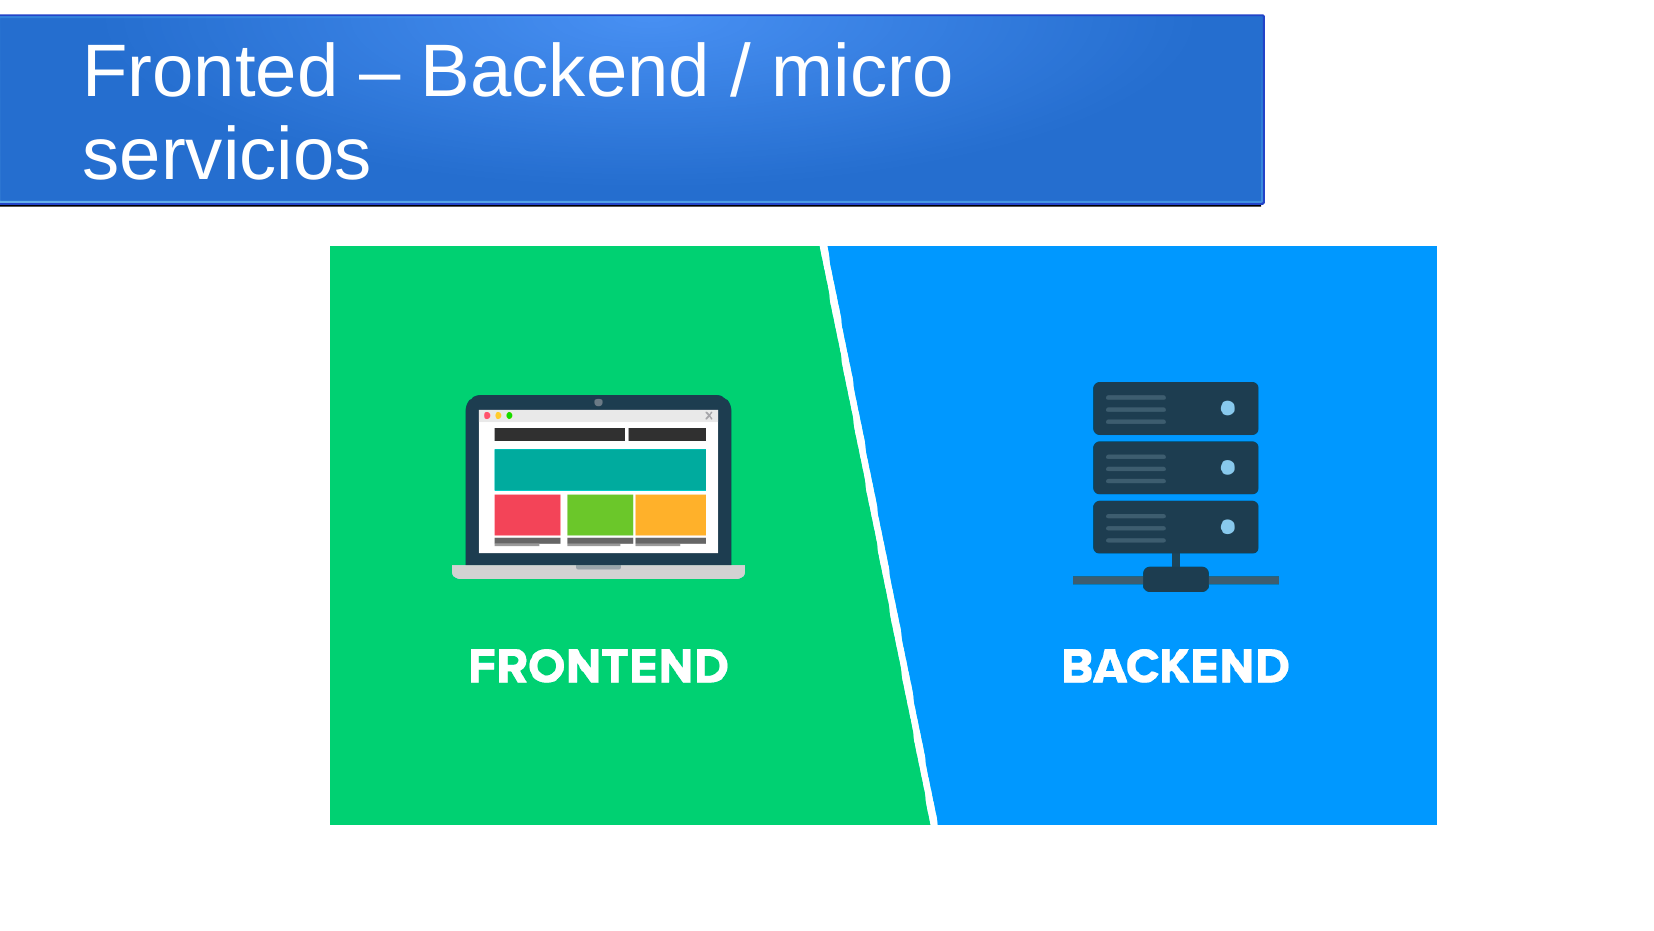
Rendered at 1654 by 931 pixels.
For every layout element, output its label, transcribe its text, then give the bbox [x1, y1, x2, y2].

title Fronted – Backend / micro servicios [82, 29, 1235, 196]
picture [330, 246, 1437, 826]
